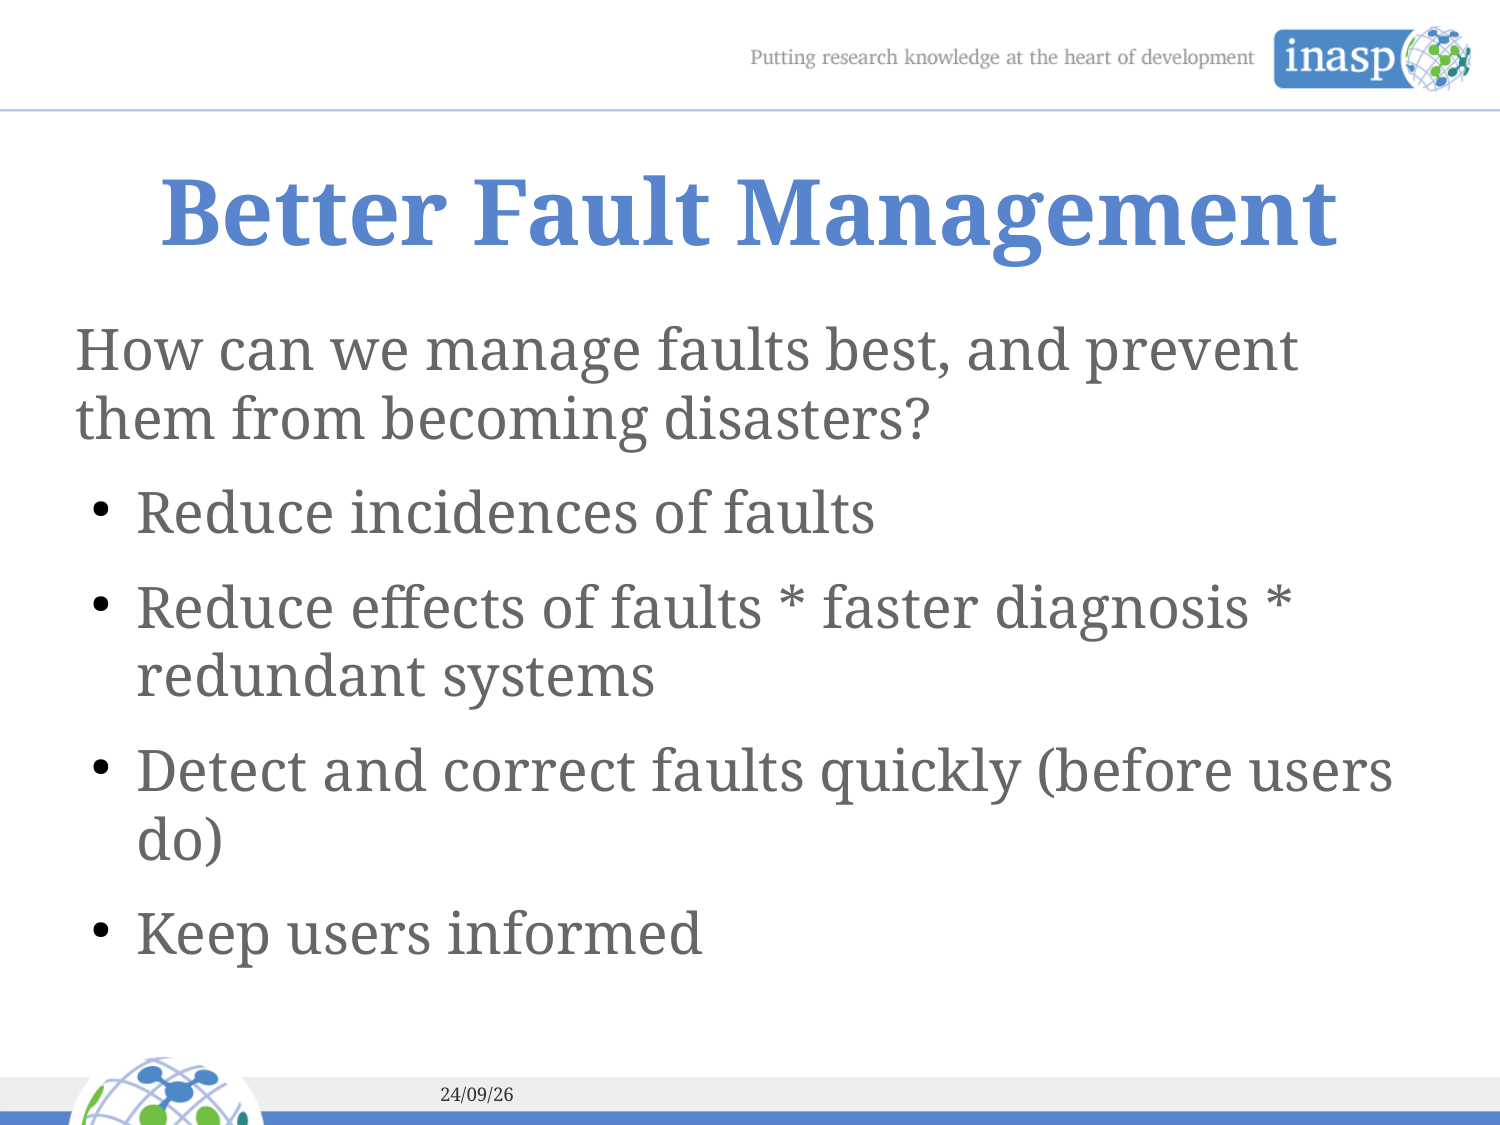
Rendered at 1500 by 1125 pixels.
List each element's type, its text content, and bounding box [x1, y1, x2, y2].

picture [0, 0, 1500, 1125]
list How can we manage faults best, and prevent them from becoming disasters? Reduce incidences of faults Reduce effects of faults * faster diagnosis * redundant systems Detect and correct faults quickly (before users do) Keep users informed [75, 313, 1426, 967]
title Better Fault Management [75, 129, 1426, 313]
